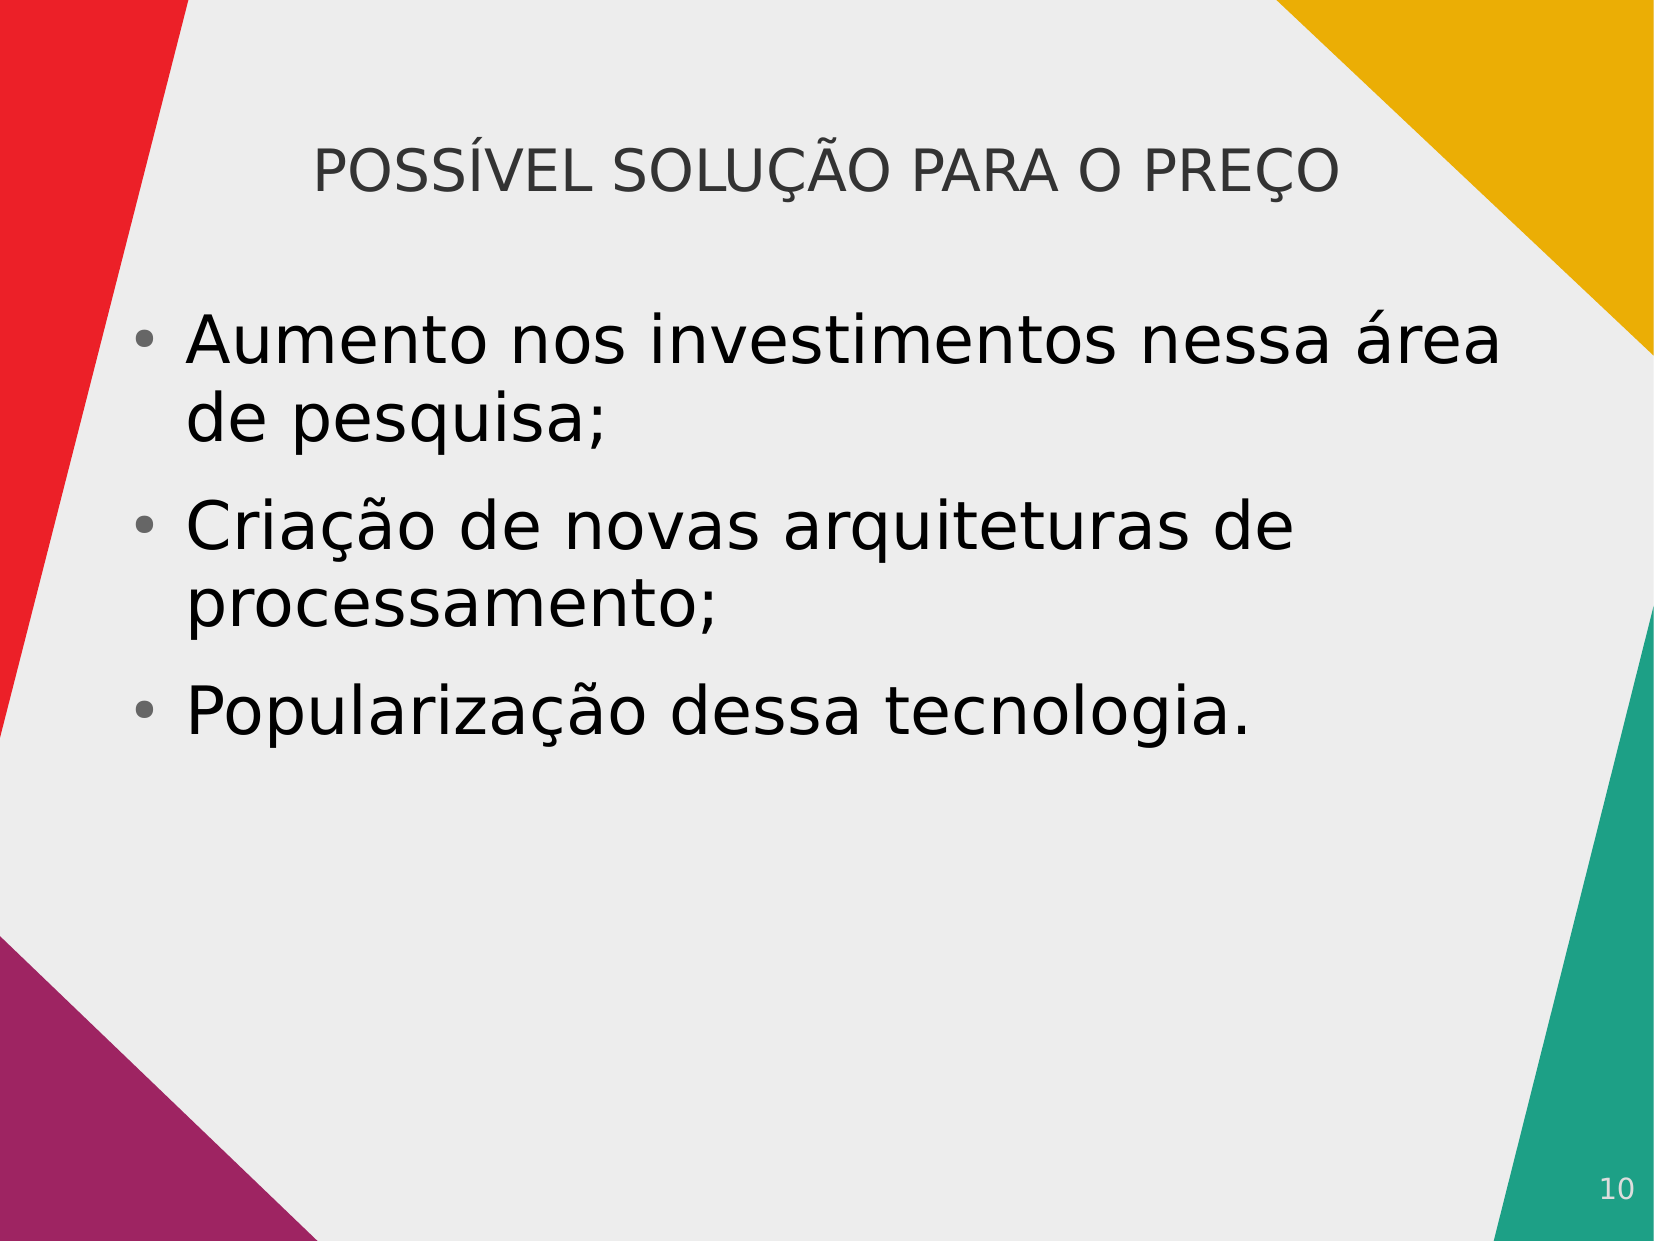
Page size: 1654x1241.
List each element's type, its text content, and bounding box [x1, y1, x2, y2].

list Aumento nos investimentos nessa área de pesquisa; Criação de novas arquiteturas de processamento; Popularização dessa tecnologia. [114, 302, 1539, 1033]
title POSSÍVEL SOLUÇÃO PARA O PREÇO [114, 73, 1539, 271]
